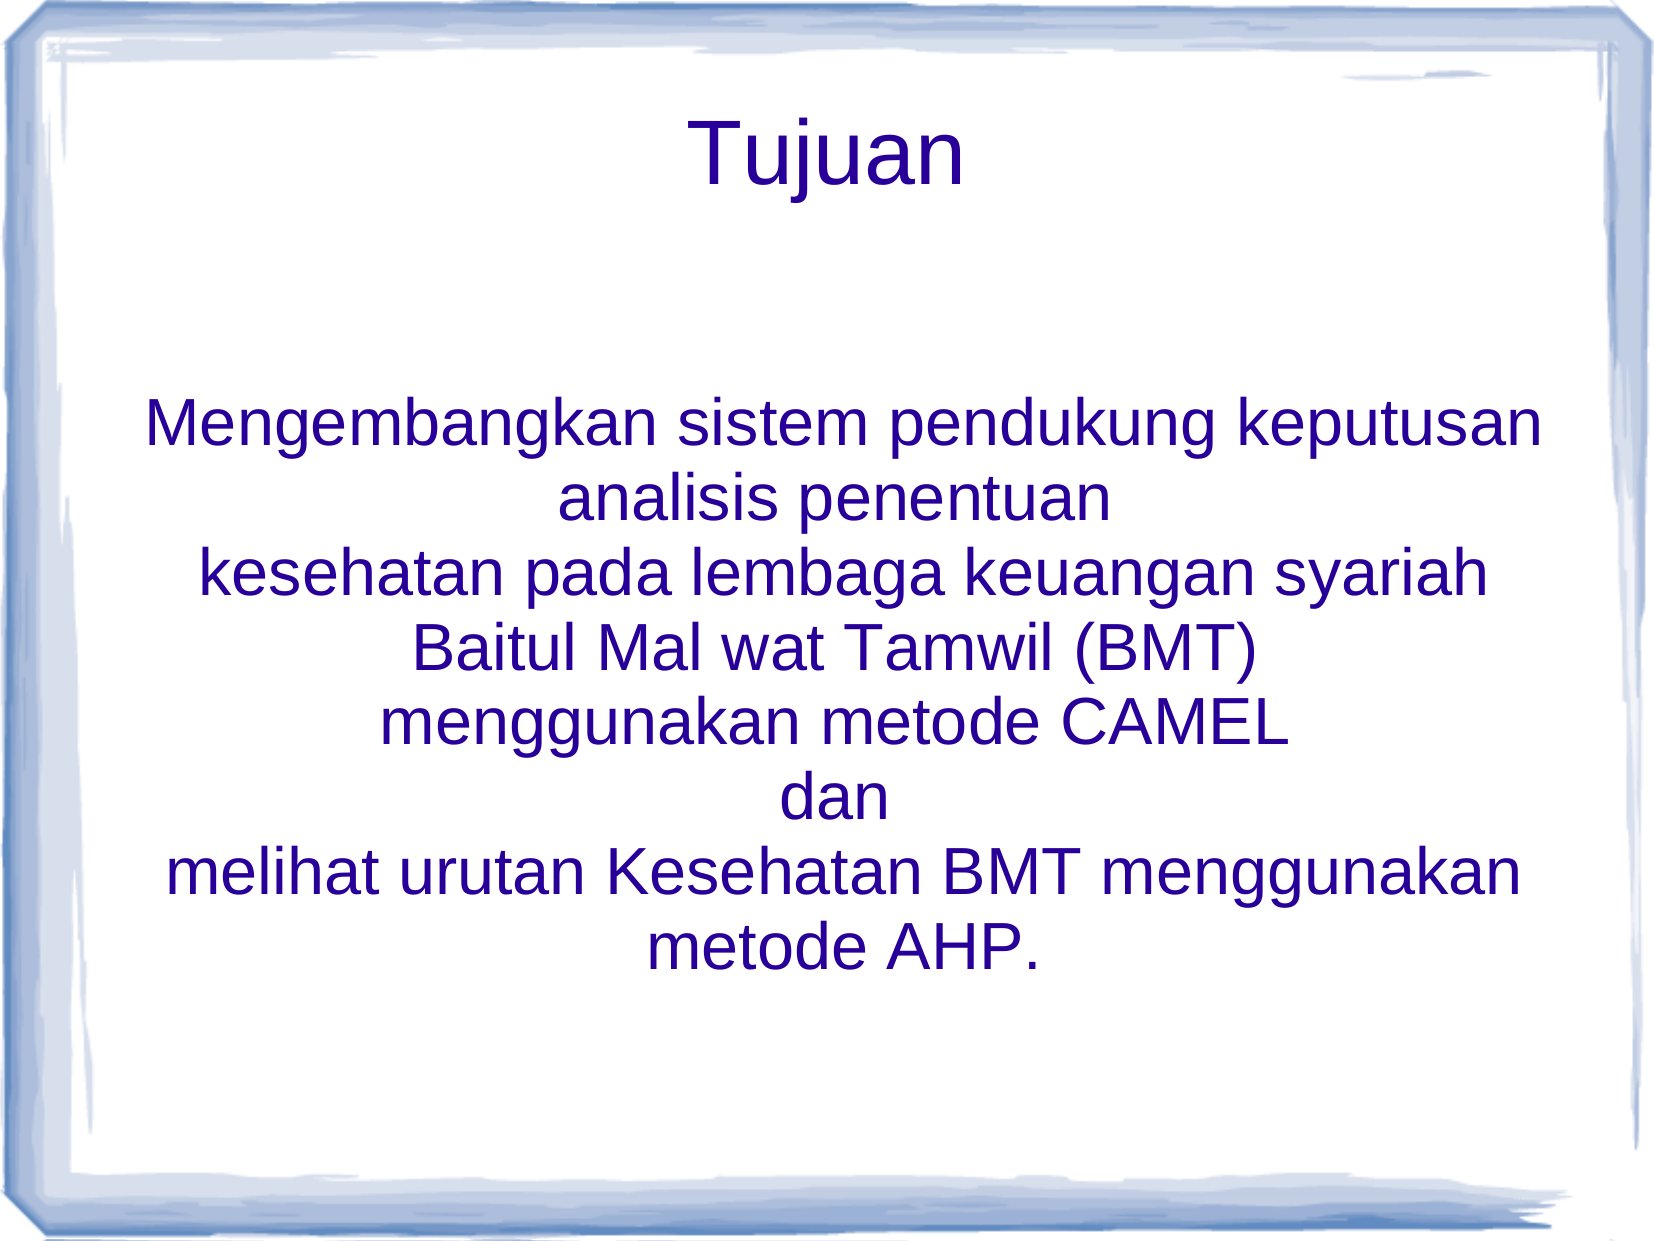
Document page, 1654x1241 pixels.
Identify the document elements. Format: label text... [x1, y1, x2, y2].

subtitle Mengembangkan sistem pendukung keputusan analisis penentuan kesehatan pada lembaga keuangan syariah Baitul Mal wat Tamwil (BMT) menggunakan metode CAMEL dan melihat urutan Kesehatan BMT menggunakan metode AHP. [118, 324, 1571, 1045]
picture [0, 0, 1654, 1241]
title Tujuan [82, 49, 1571, 257]
